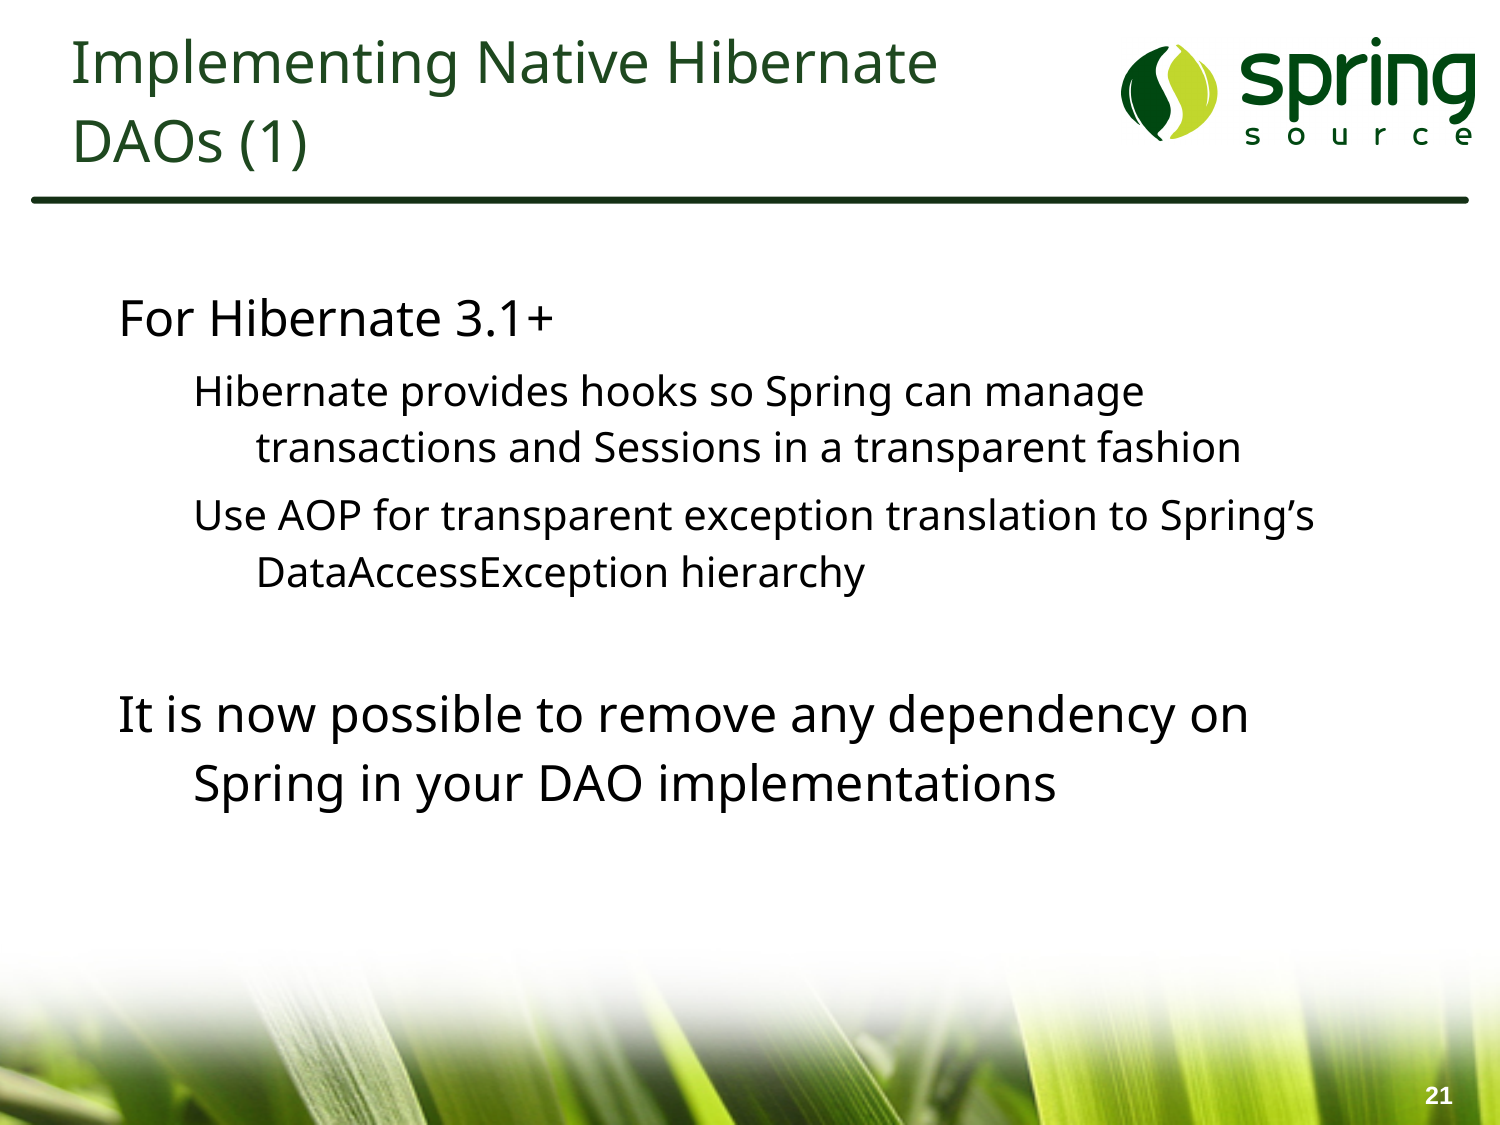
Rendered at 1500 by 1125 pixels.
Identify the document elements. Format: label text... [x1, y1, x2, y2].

picture [1121, 37, 1475, 145]
picture [0, 944, 1500, 1125]
title Implementing Native Hibernate DAOs (1) [56, 13, 1089, 176]
list For Hibernate 3.1+ Hibernate provides hooks so Spring can manage transactions and Sessions in a transparent fashion Use AOP for transparent exception translation to Spring’s DataAccessException hierarchy It is now possible to remove any dependency on Spring in your DAO implementations [103, 275, 1394, 938]
